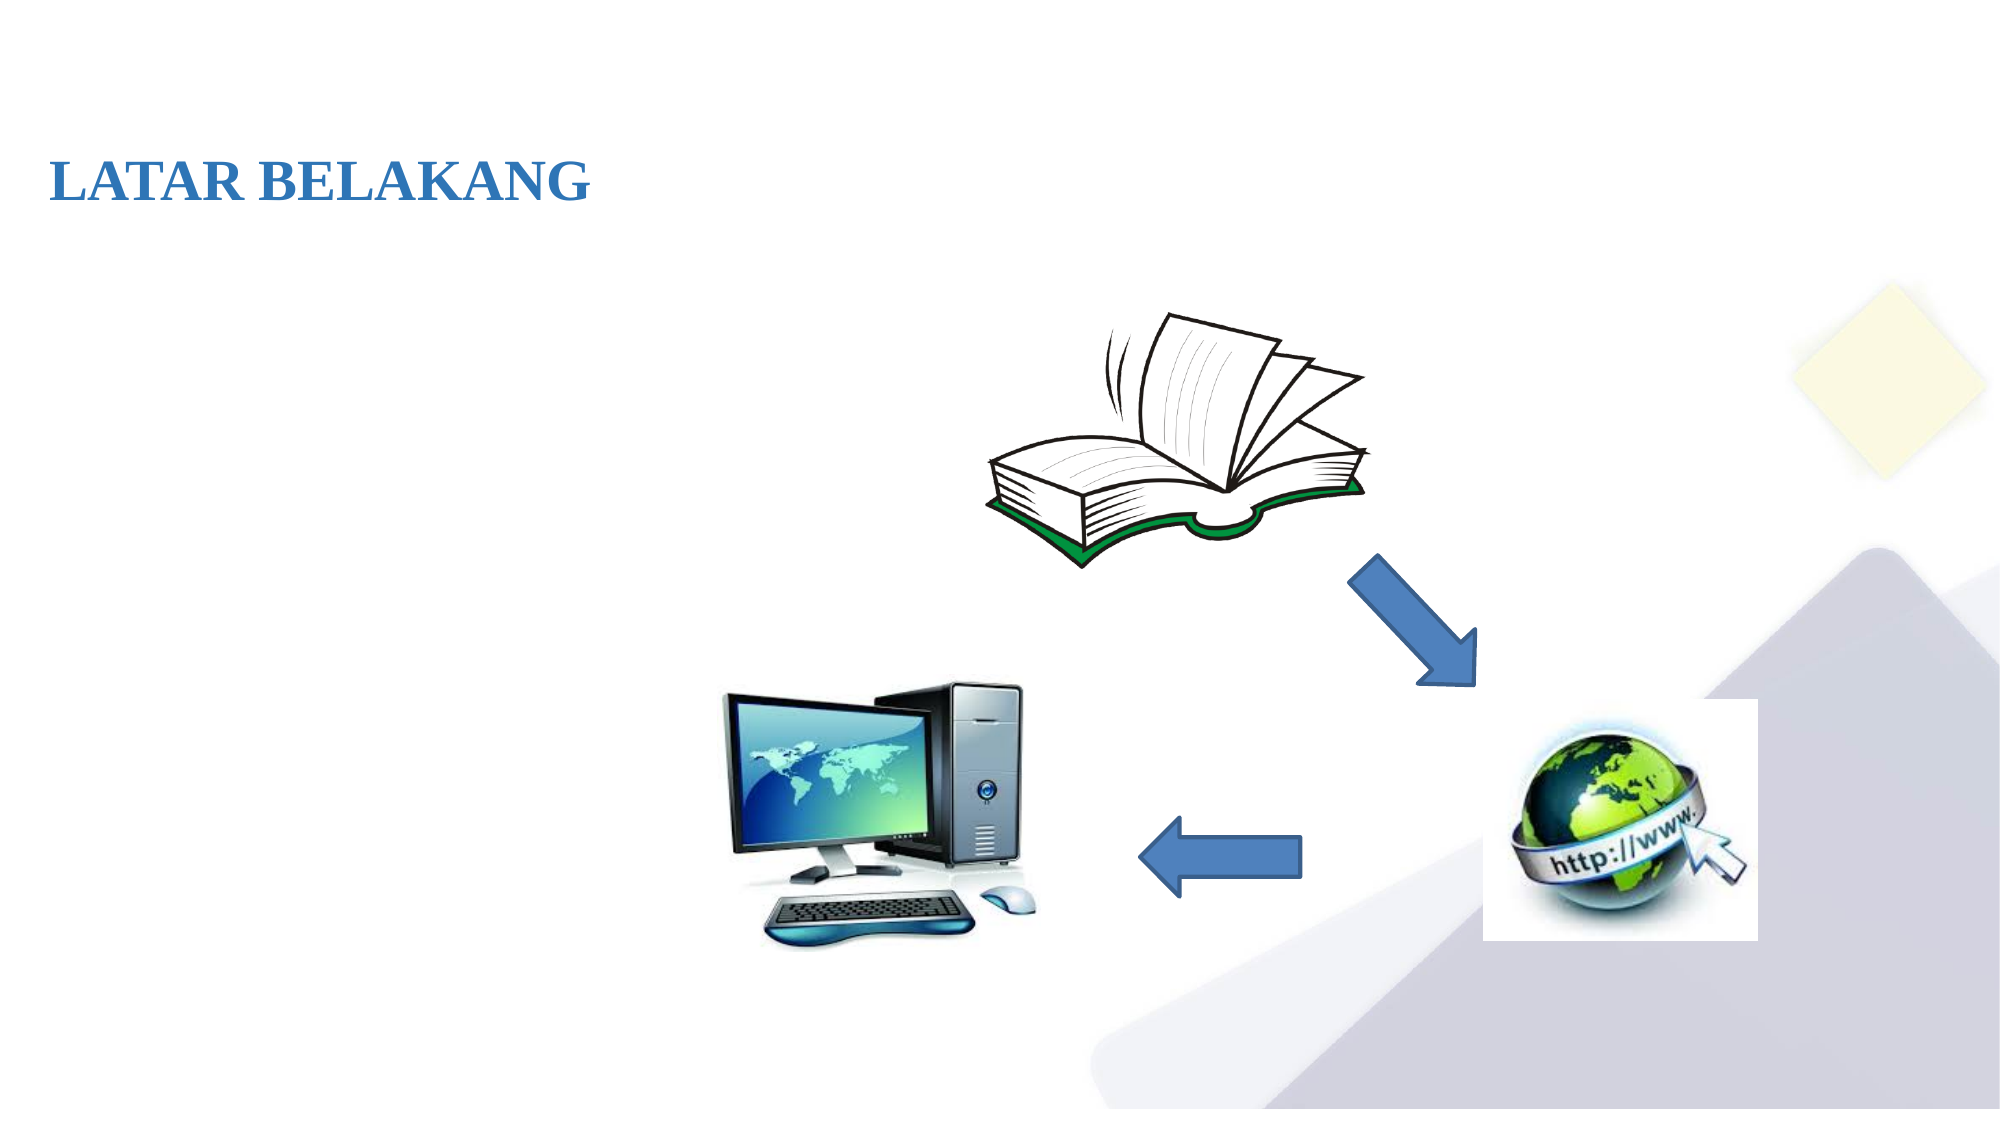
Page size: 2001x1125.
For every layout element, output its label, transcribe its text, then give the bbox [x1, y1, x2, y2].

text_box LATAR BELAKANG [34, 134, 690, 289]
text_box [1140, 817, 1301, 897]
picture [0, 0, 2000, 1109]
text_box [1349, 555, 1476, 686]
